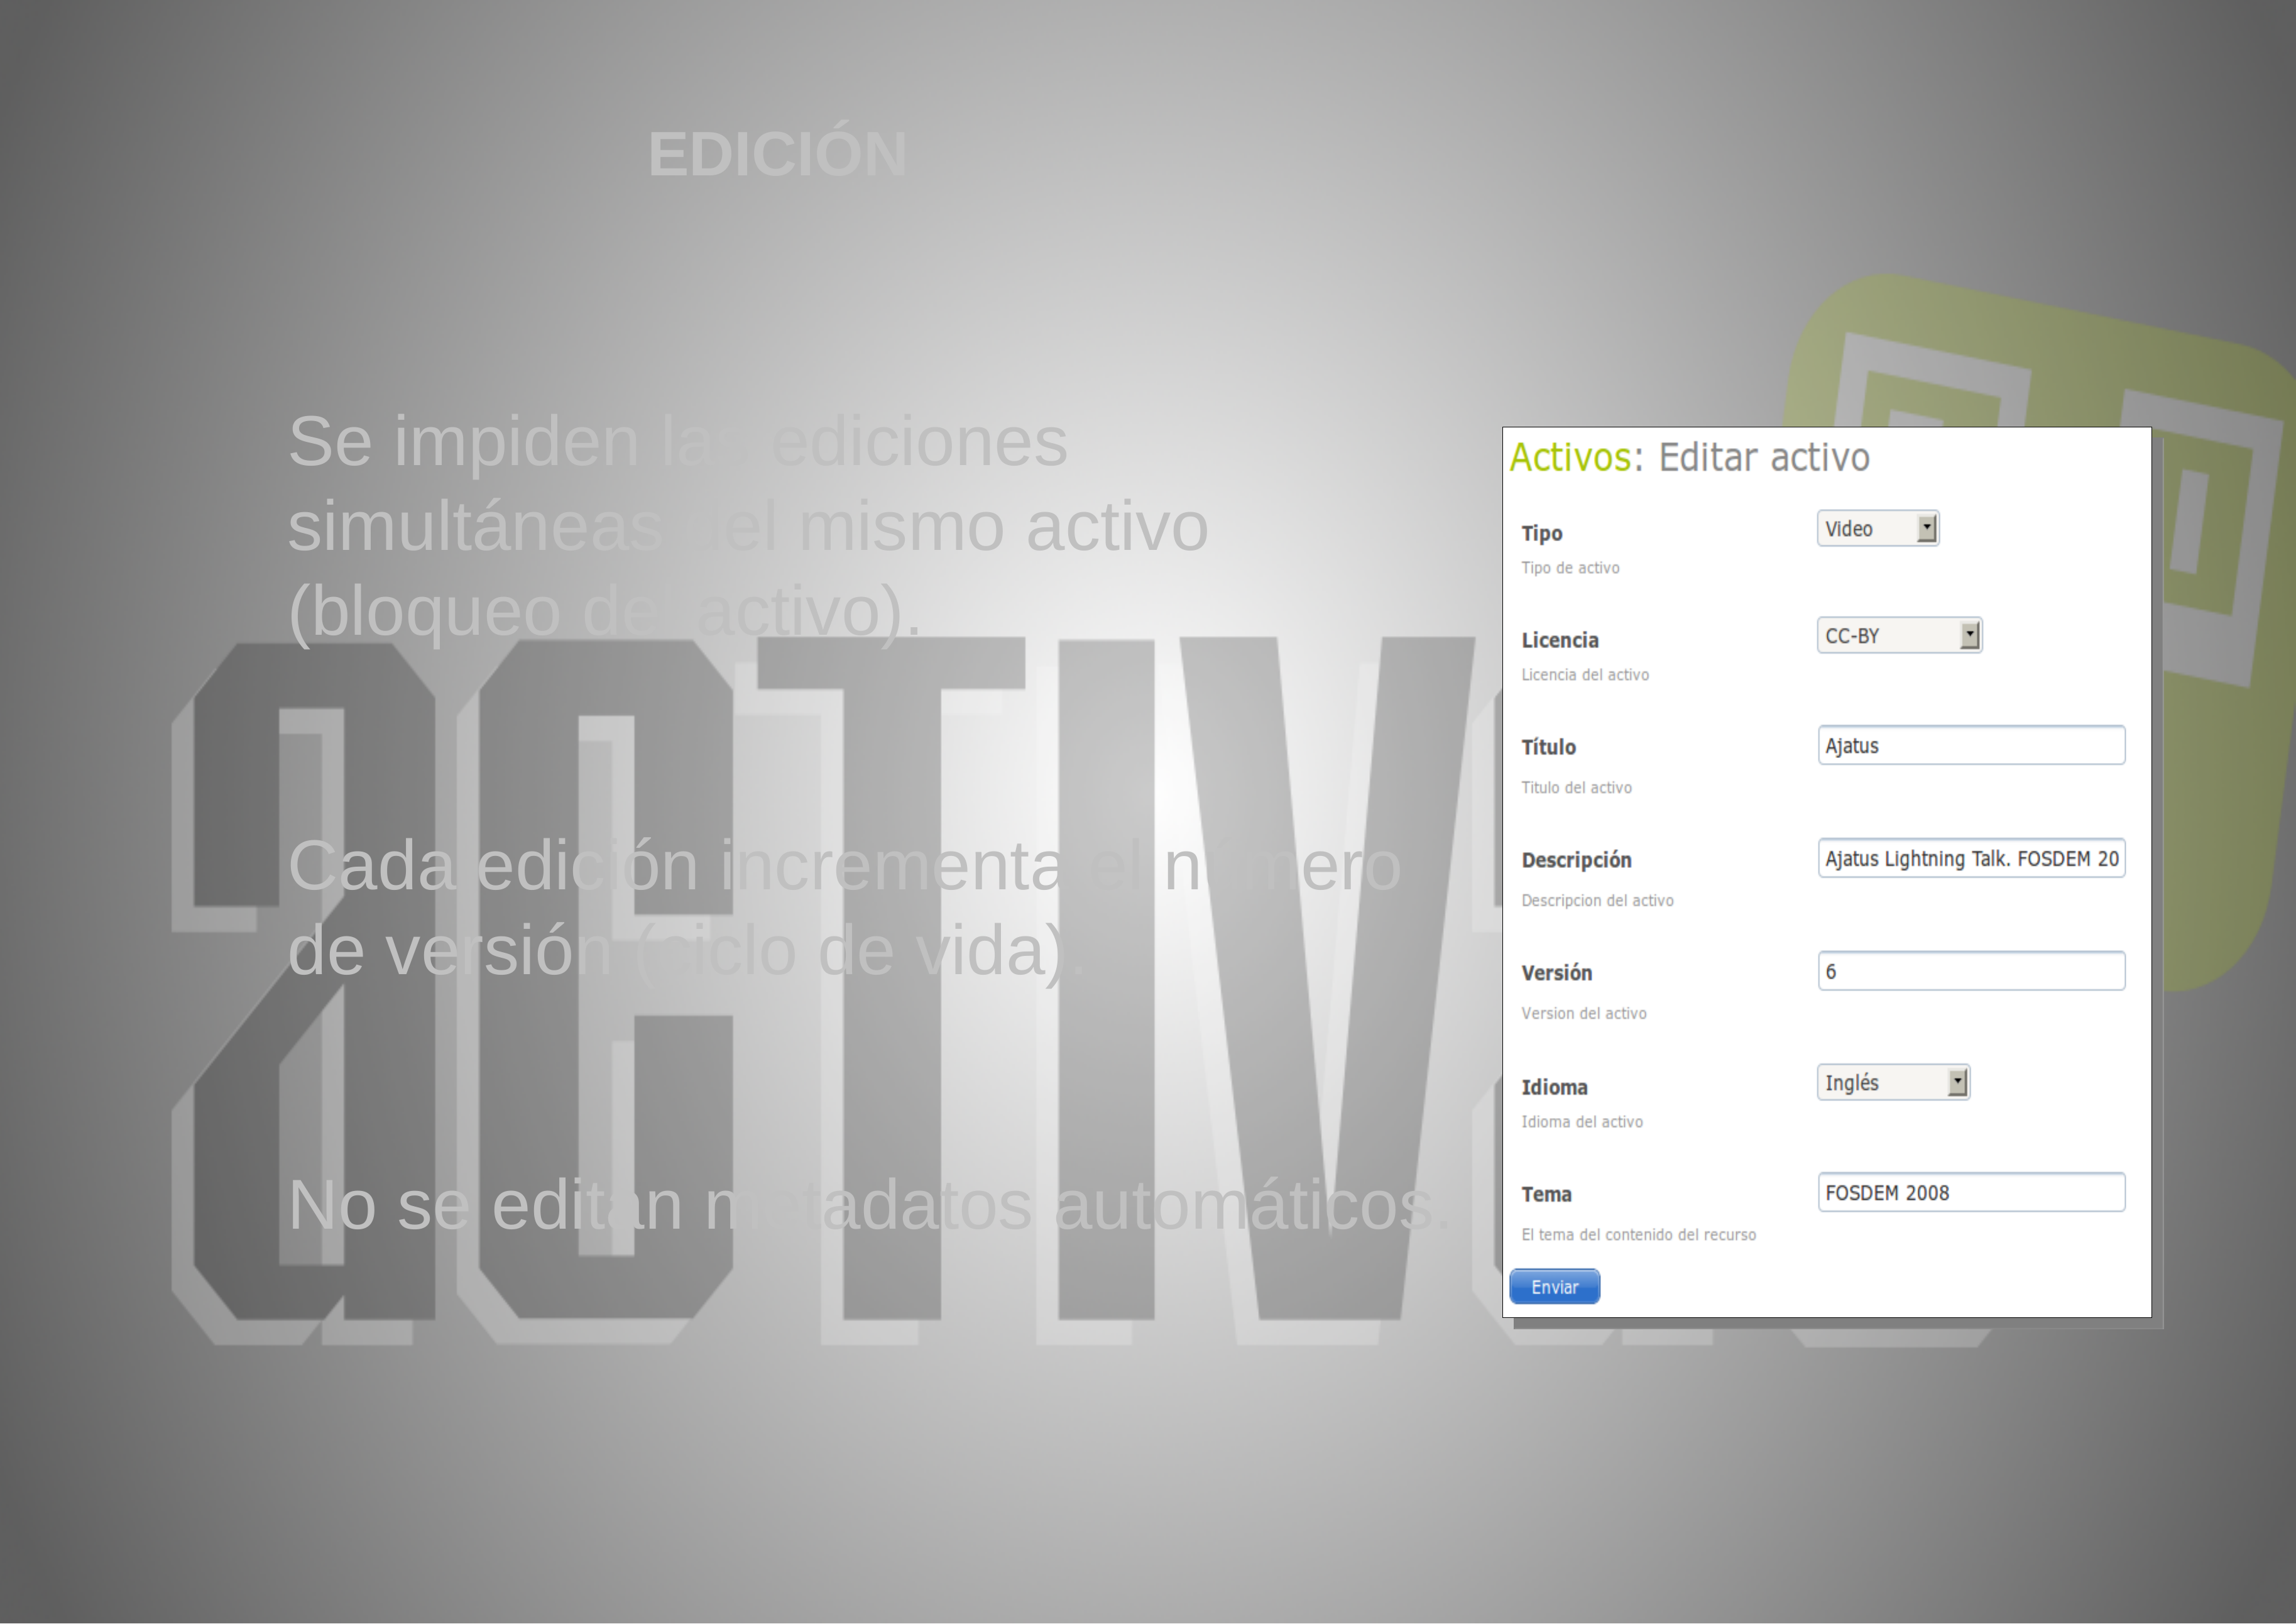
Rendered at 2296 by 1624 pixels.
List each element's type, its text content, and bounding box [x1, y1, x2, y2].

text_box Se impiden las ediciones simultáneas del mismo activo (bloqueo del activo). Cada edición incrementa el número de versión (ciclo de vida). No se editan metadatos automáticos. [278, 390, 2041, 1281]
text_box EDICIÓN [215, 112, 910, 189]
picture [0, 0, 2296, 1623]
